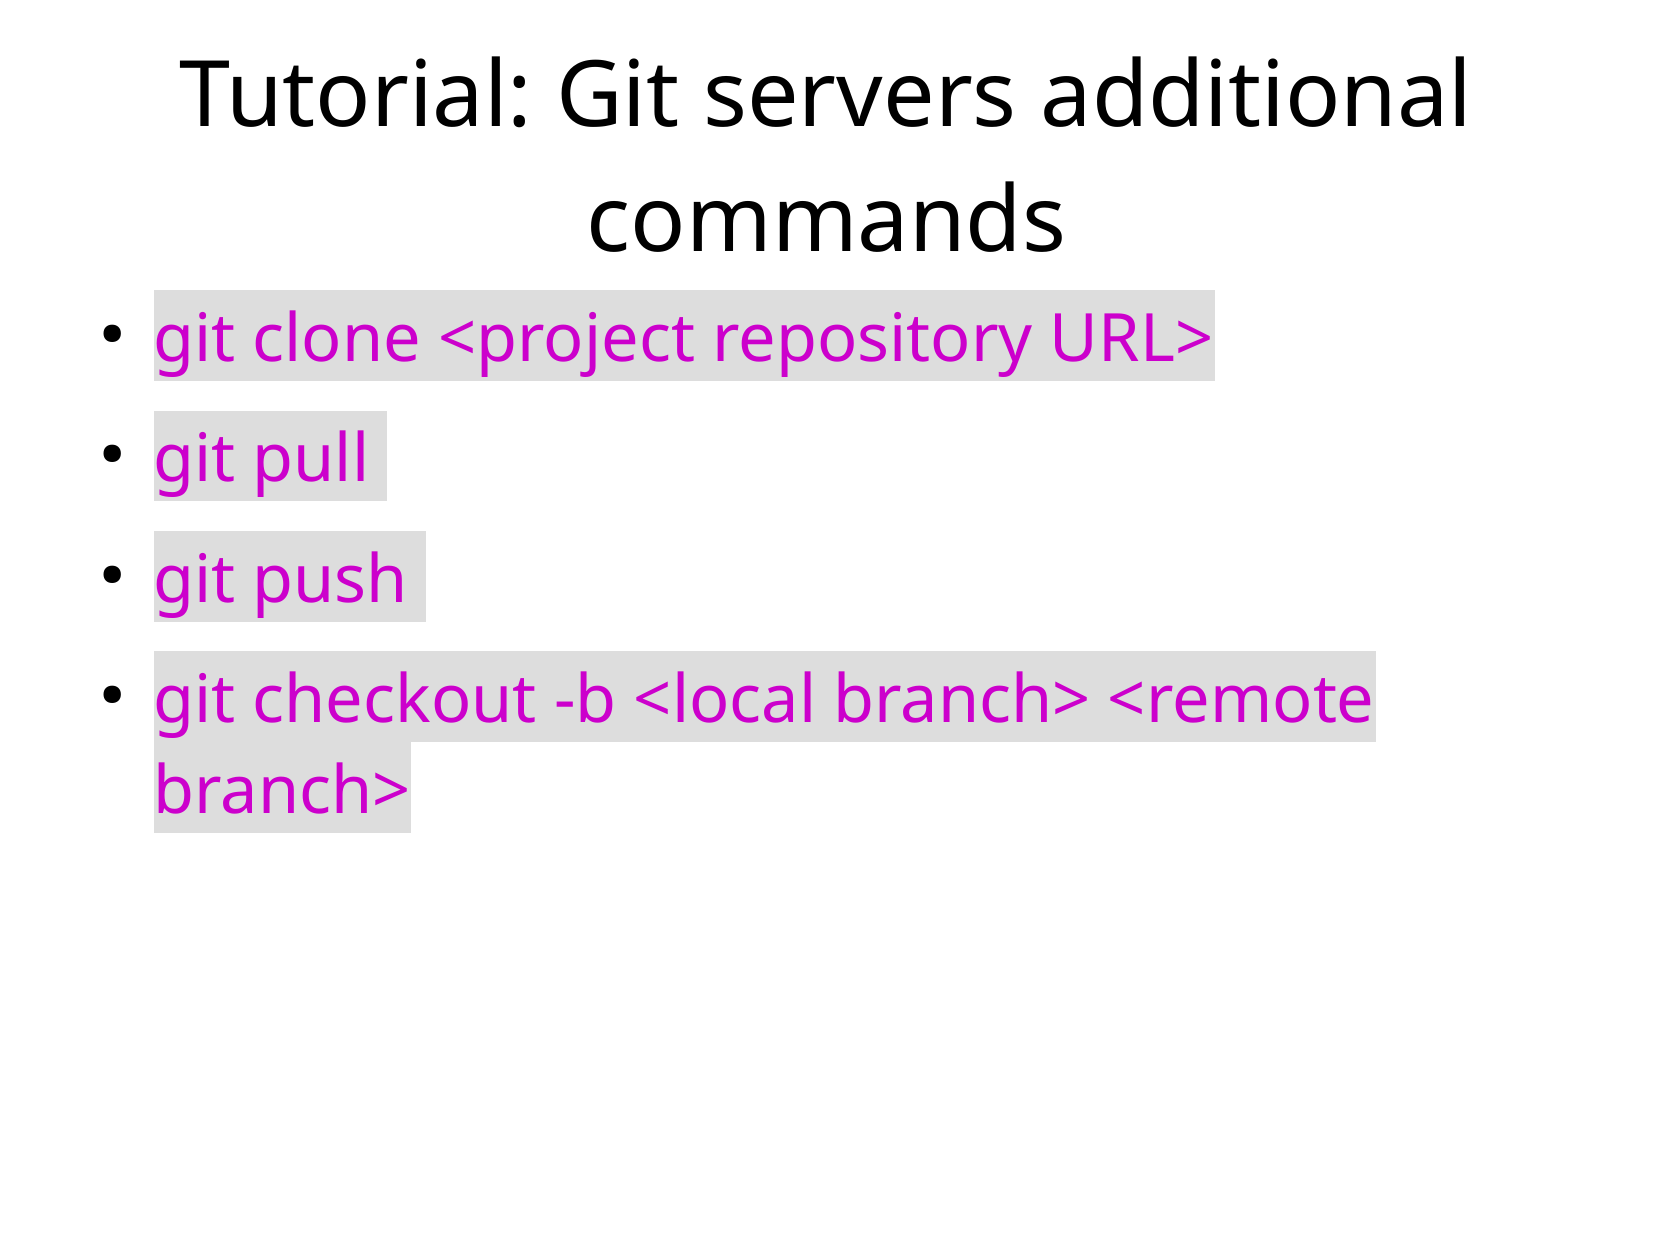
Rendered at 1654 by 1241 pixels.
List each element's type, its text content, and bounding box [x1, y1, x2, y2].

title Tutorial: Git servers additional commands [82, 27, 1571, 279]
list git clone <project repository URL> git pull git push git checkout -b <local branch> <remote branch> [82, 290, 1571, 1010]
